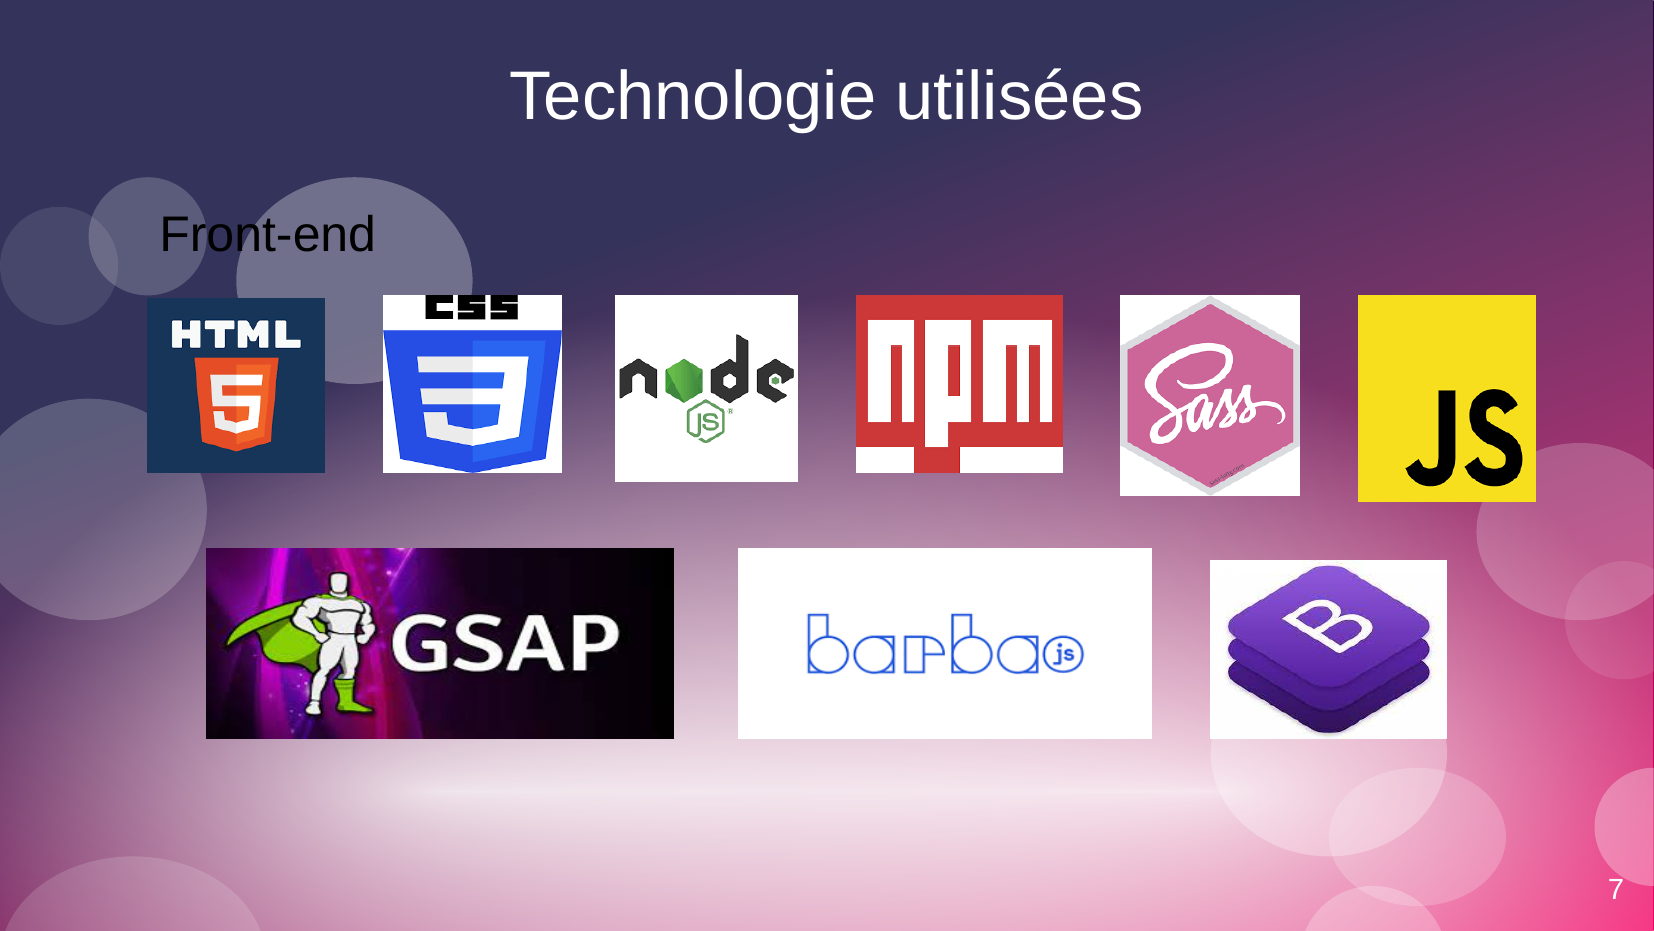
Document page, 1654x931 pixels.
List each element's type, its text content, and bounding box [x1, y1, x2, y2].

picture [738, 548, 1152, 739]
picture [856, 295, 1063, 473]
picture [1120, 295, 1300, 496]
picture [1358, 295, 1536, 502]
picture [147, 298, 325, 473]
picture [615, 295, 798, 482]
picture [206, 548, 674, 739]
picture [1210, 560, 1447, 739]
title Technologie utilisées [88, 14, 1565, 178]
picture [383, 295, 562, 473]
list Front-end [88, 206, 1565, 798]
